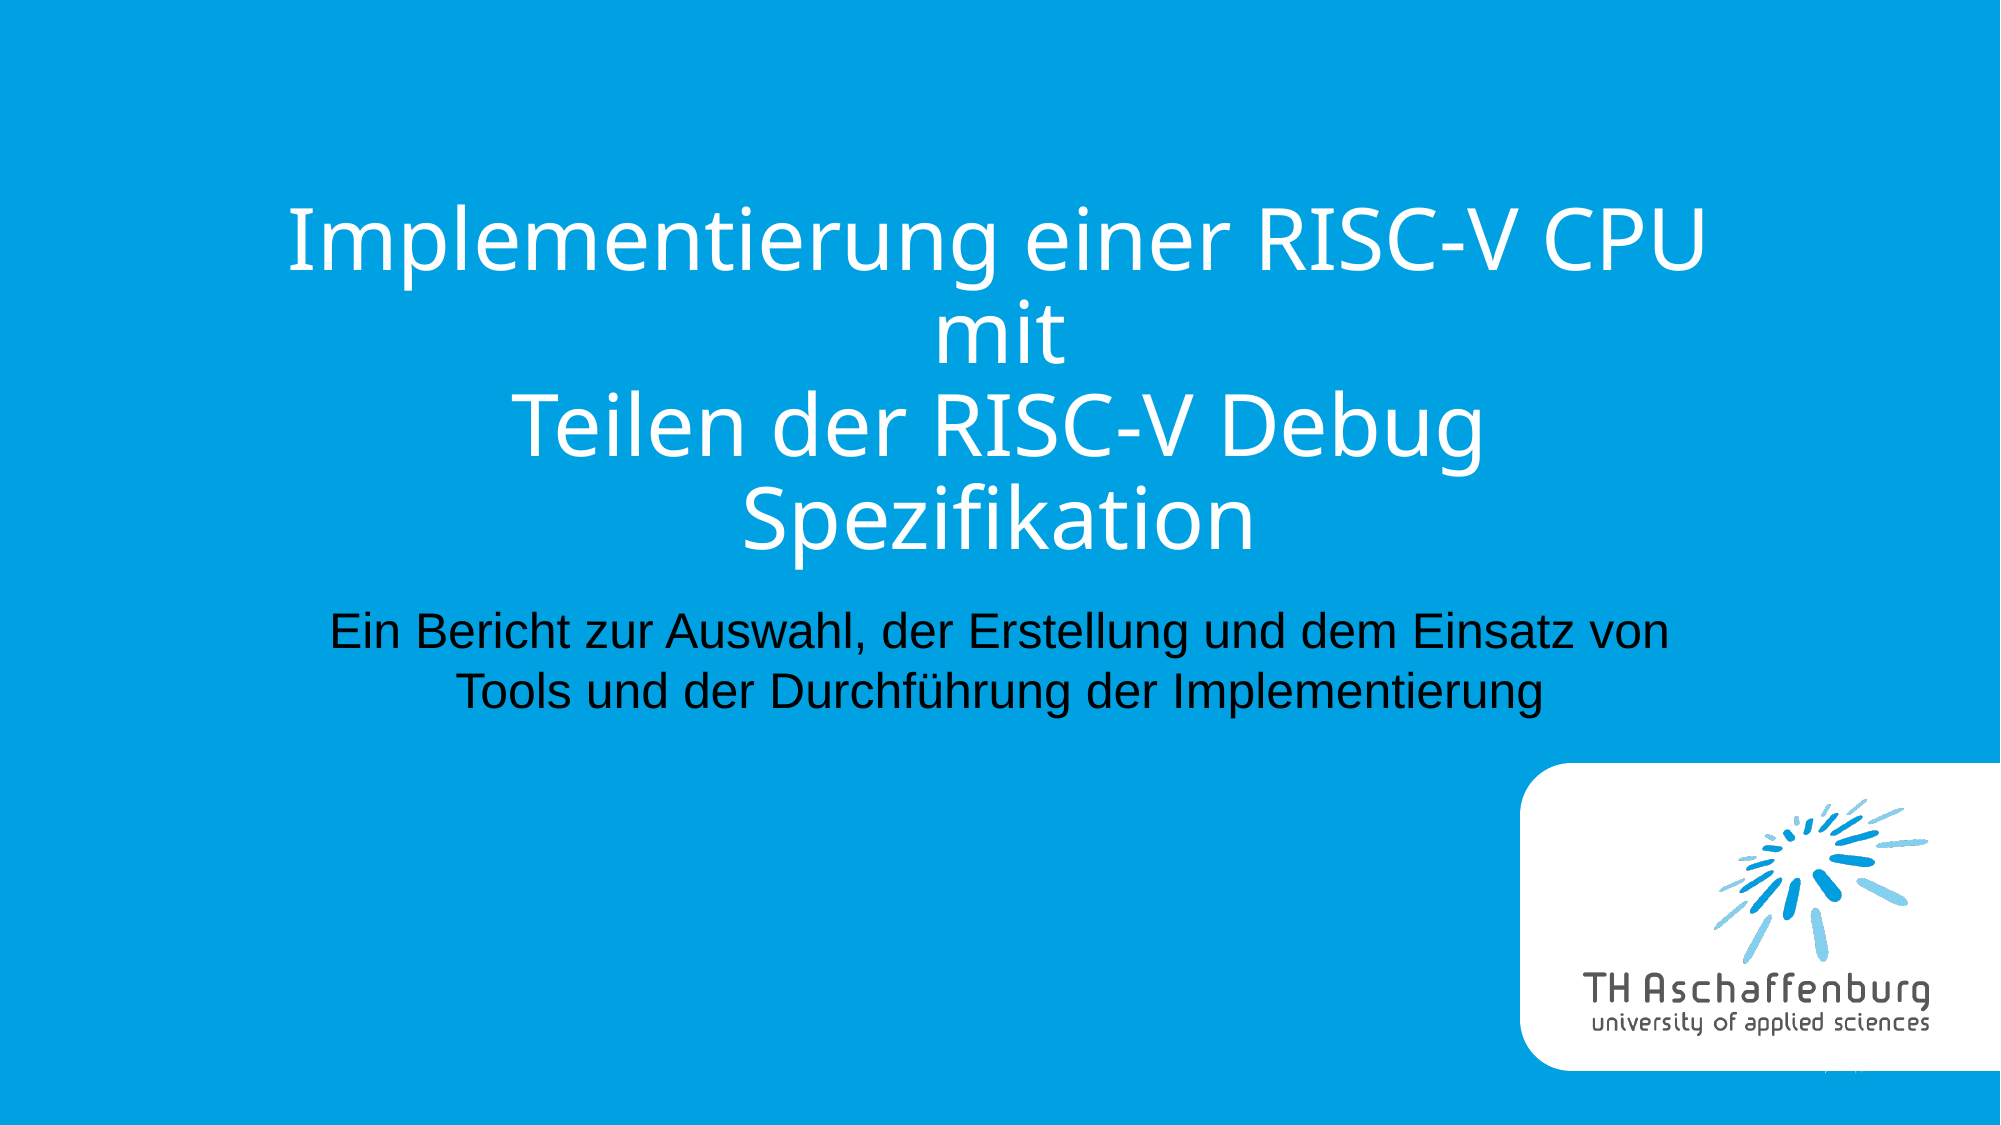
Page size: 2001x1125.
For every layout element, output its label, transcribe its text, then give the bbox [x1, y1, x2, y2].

subtitle Ein Bericht zur Auswahl, der Erstellung und dem Einsatz von Tools und der Durchführung der Implementierung [249, 590, 1750, 863]
picture [1583, 799, 1929, 1036]
title Implementierung einer RISC-V CPU mit Teilen der RISC-V Debug Spezifikation [249, 184, 1750, 576]
